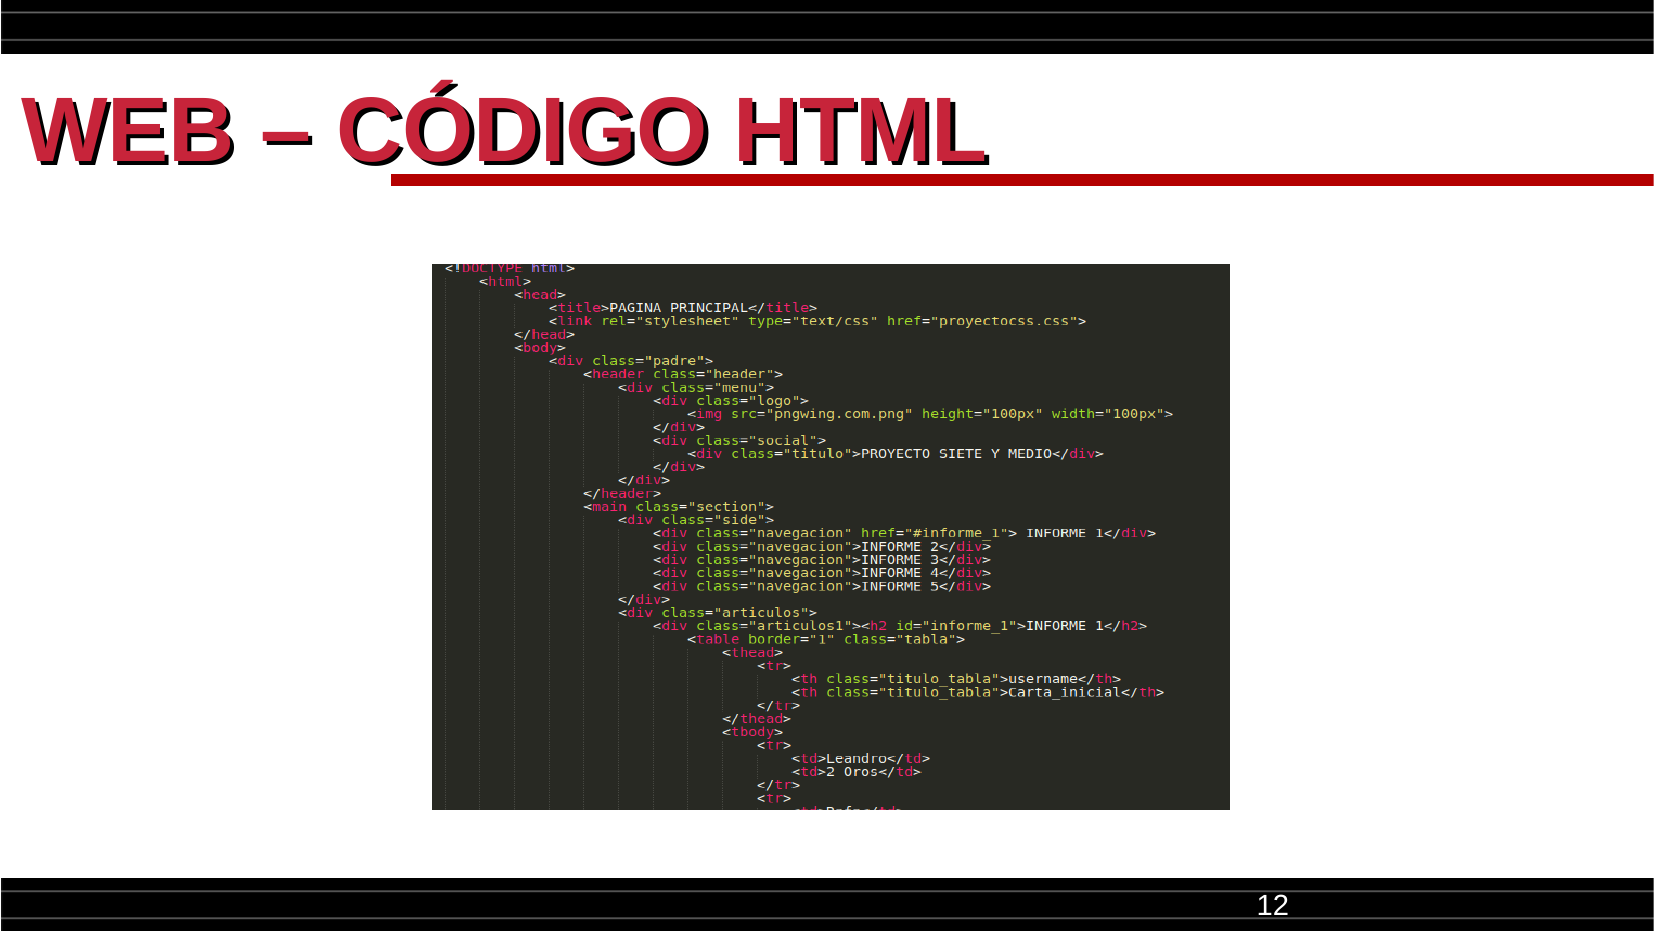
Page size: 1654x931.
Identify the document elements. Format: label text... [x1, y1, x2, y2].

text_box Web – Código HTML [21, 68, 1641, 180]
picture [432, 264, 1230, 811]
